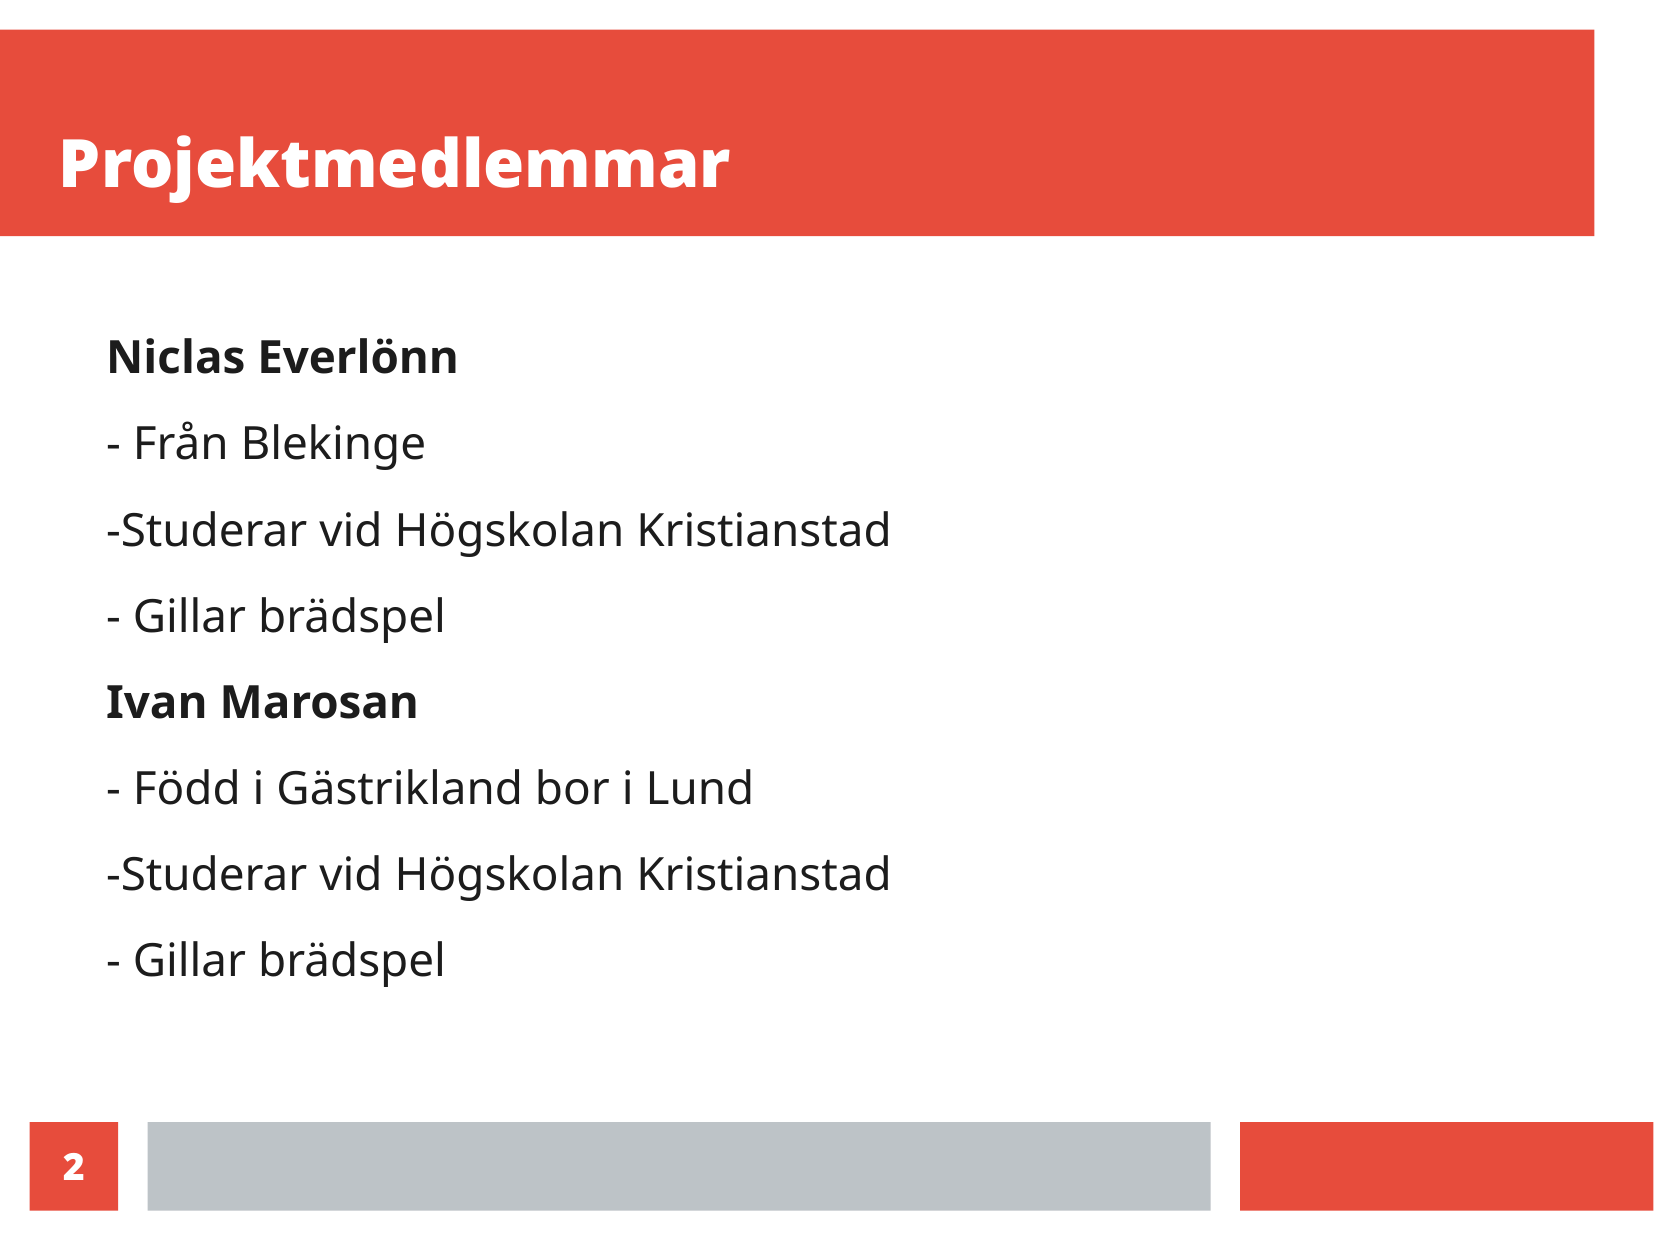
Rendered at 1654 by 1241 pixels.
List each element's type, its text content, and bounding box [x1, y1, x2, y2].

title Projektmedlemmar [59, 59, 1595, 207]
list Niclas Everlönn - Från Blekinge -Studerar vid Högskolan Kristianstad - Gillar brädspel Ivan Marosan - Född i Gästrikland bor i Lund -Studerar vid Högskolan Kristianstad - Gillar brädspel [59, 324, 1565, 1093]
